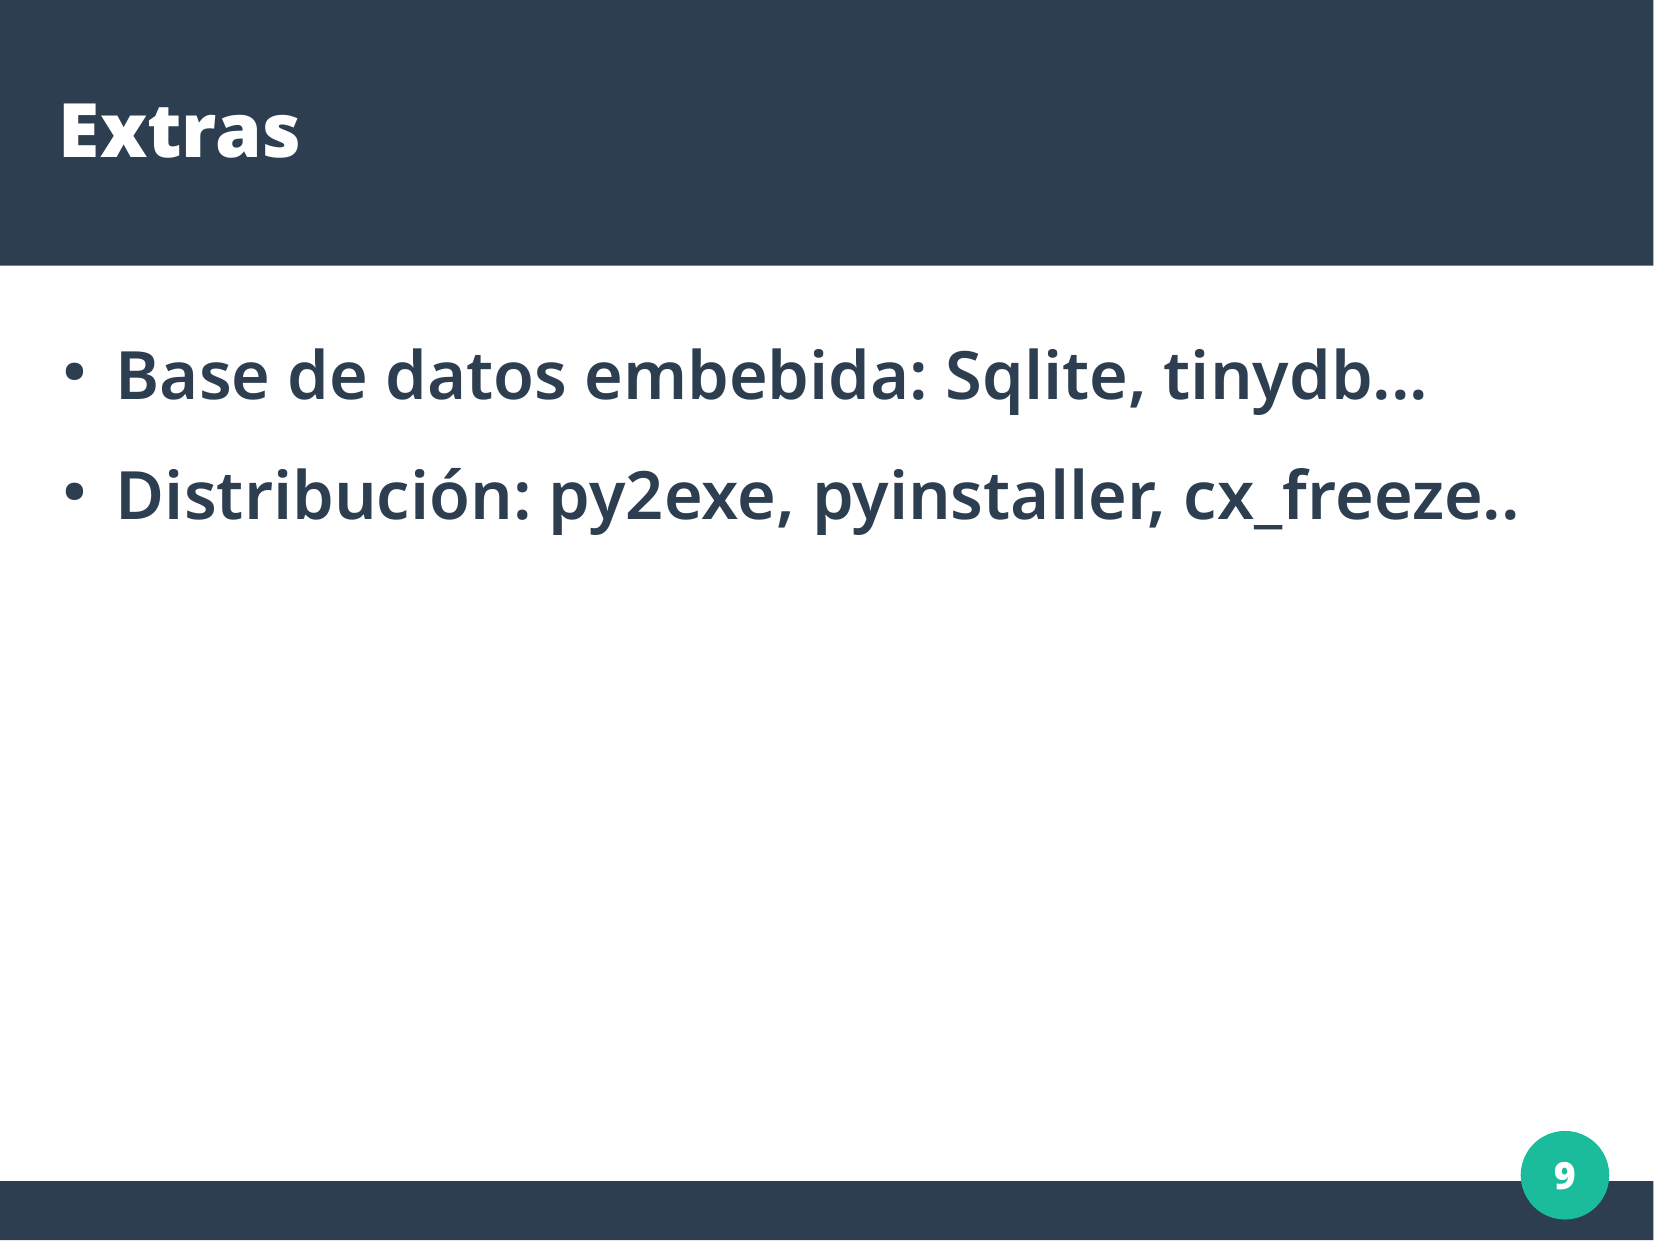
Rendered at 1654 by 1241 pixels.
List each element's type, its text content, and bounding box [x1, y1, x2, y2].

title Extras [59, 49, 1595, 207]
list Base de datos embebida: Sqlite, tinydb... Distribución: py2exe, pyinstaller, cx_freeze.. [45, 328, 1581, 1156]
